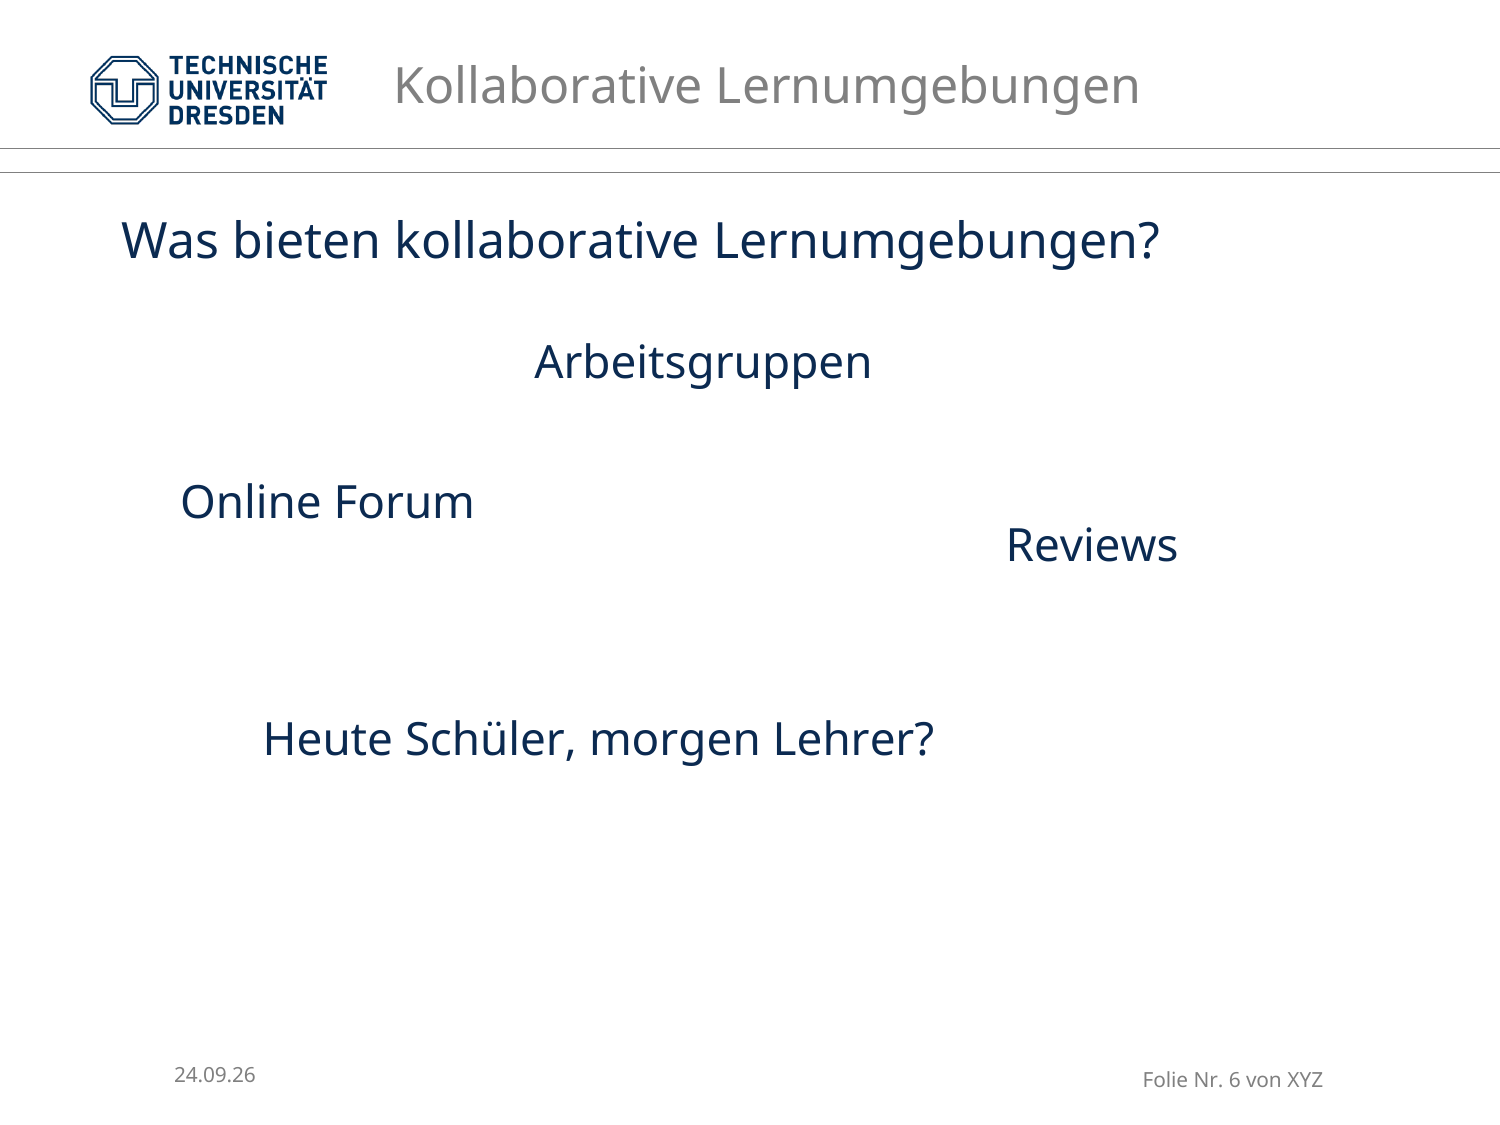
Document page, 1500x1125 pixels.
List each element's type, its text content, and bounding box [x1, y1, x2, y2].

text_box Was bieten kollaborative Lernumgebungen? [106, 200, 1430, 381]
text_box Arbeitsgruppen [519, 325, 1394, 945]
text_box Reviews [990, 507, 1500, 578]
text_box Online Forum [165, 465, 910, 591]
text_box Heute Schüler, morgen Lehrer? [248, 701, 1205, 827]
text_box 26.06.18 [159, 1046, 510, 1107]
picture [90, 54, 327, 125]
title Kollaborative Lernumgebungen [378, 0, 1500, 178]
